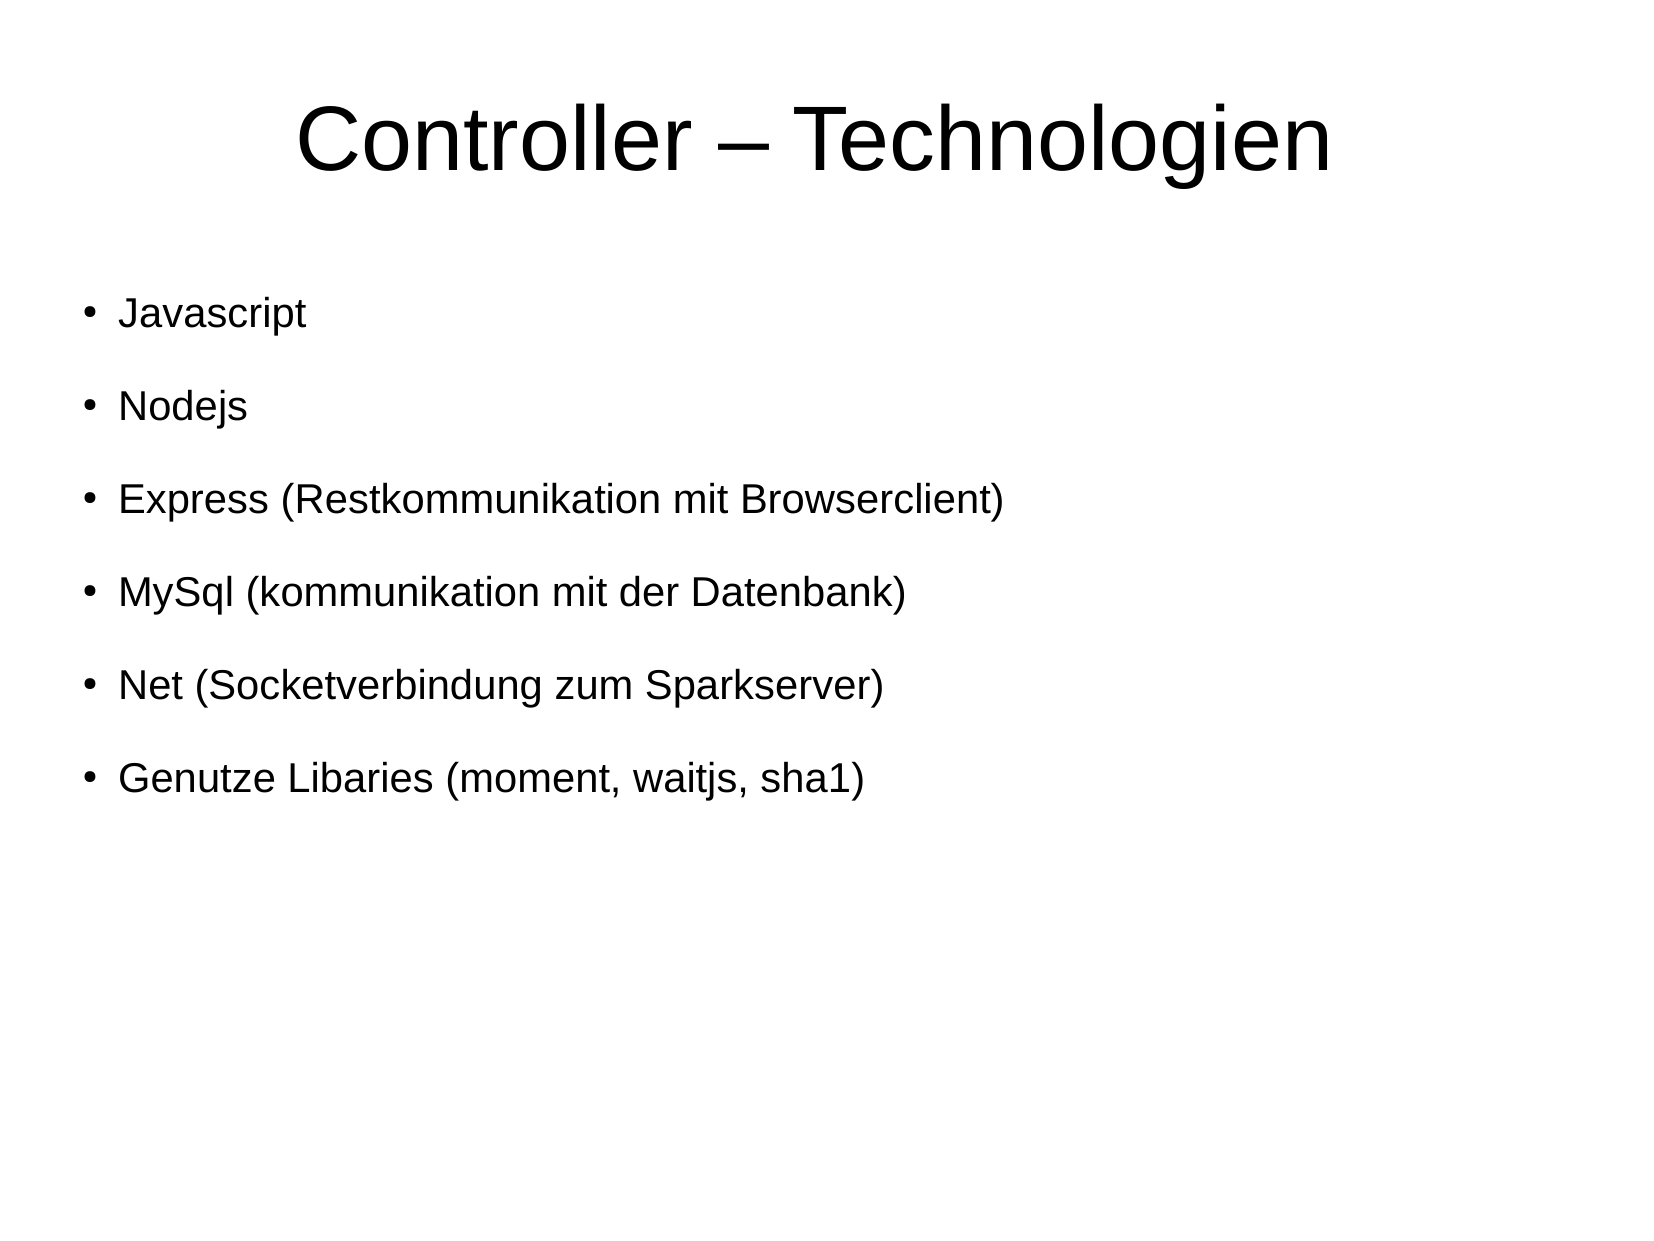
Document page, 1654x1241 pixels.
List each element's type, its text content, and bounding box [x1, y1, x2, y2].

title Controller – Technologien [70, 35, 1559, 243]
subtitle Javascript Nodejs Express (Restkommunikation mit Browserclient) MySql (kommunikation mit der Datenbank) Net (Socketverbindung zum Sparkserver) Genutze Libaries (moment, waitjs, sha1) [82, 290, 1571, 1109]
